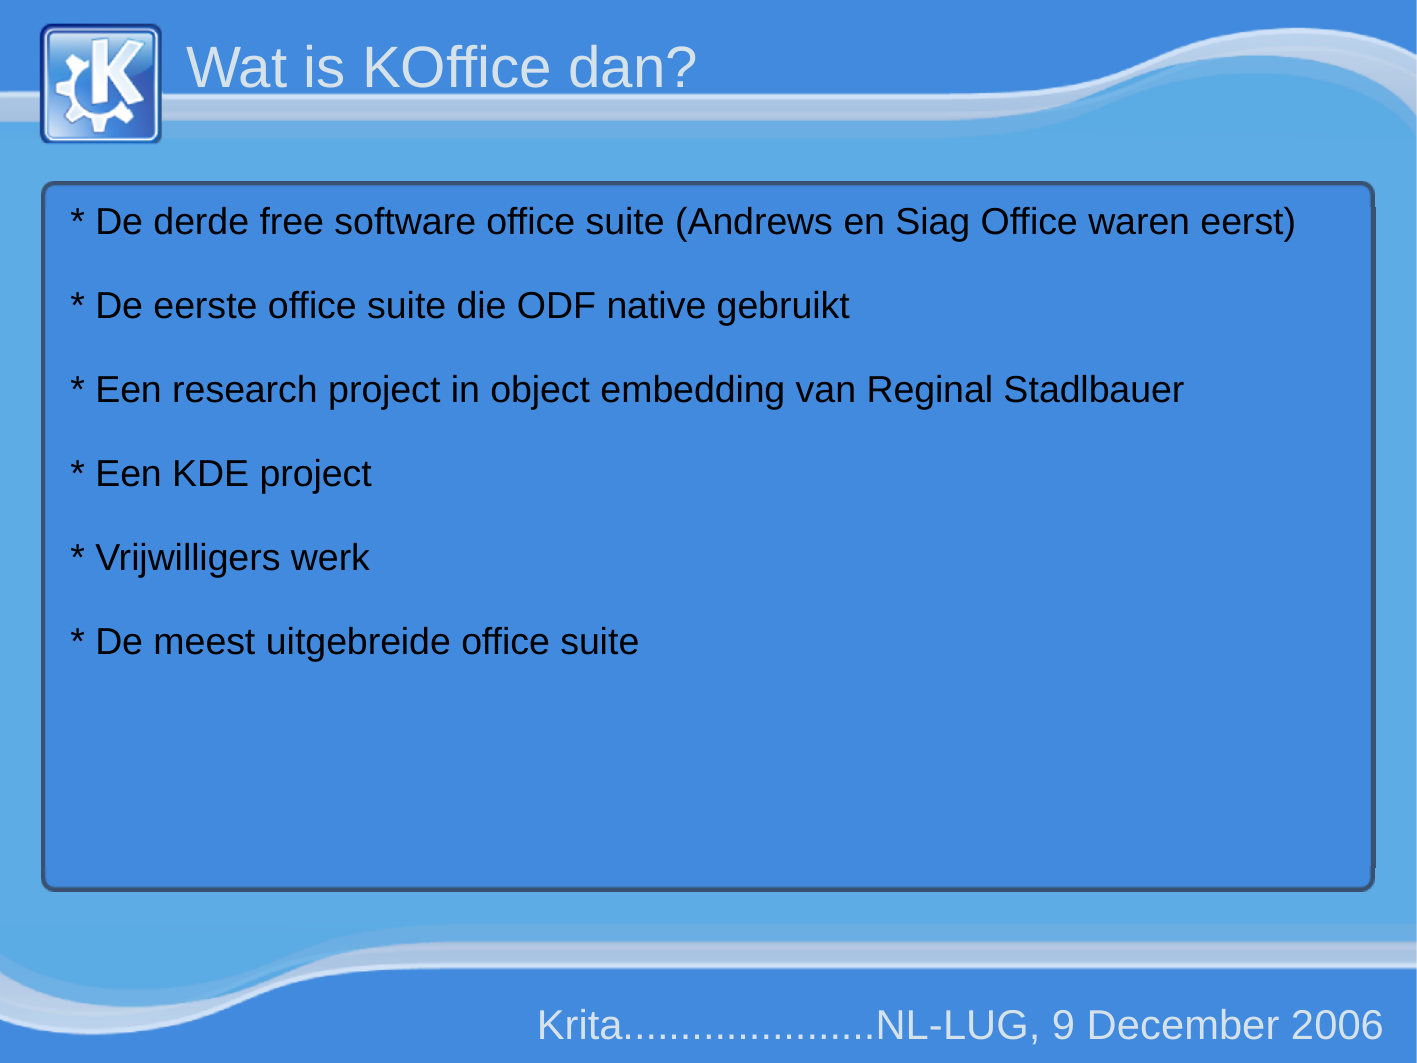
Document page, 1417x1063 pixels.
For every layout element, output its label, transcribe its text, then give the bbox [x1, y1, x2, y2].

picture [0, 0, 1417, 1063]
text_box Wat is KOffice dan? [171, 27, 1048, 105]
text_box * De derde free software office suite (Andrews en Siag Office waren eerst) * De eerste office suite die ODF native gebruikt * Een research project in object embedding van Reginal Stadlbauer * Een KDE project * Vrijwilligers werk * De meest uitgebreide office suite [55, 193, 1357, 880]
